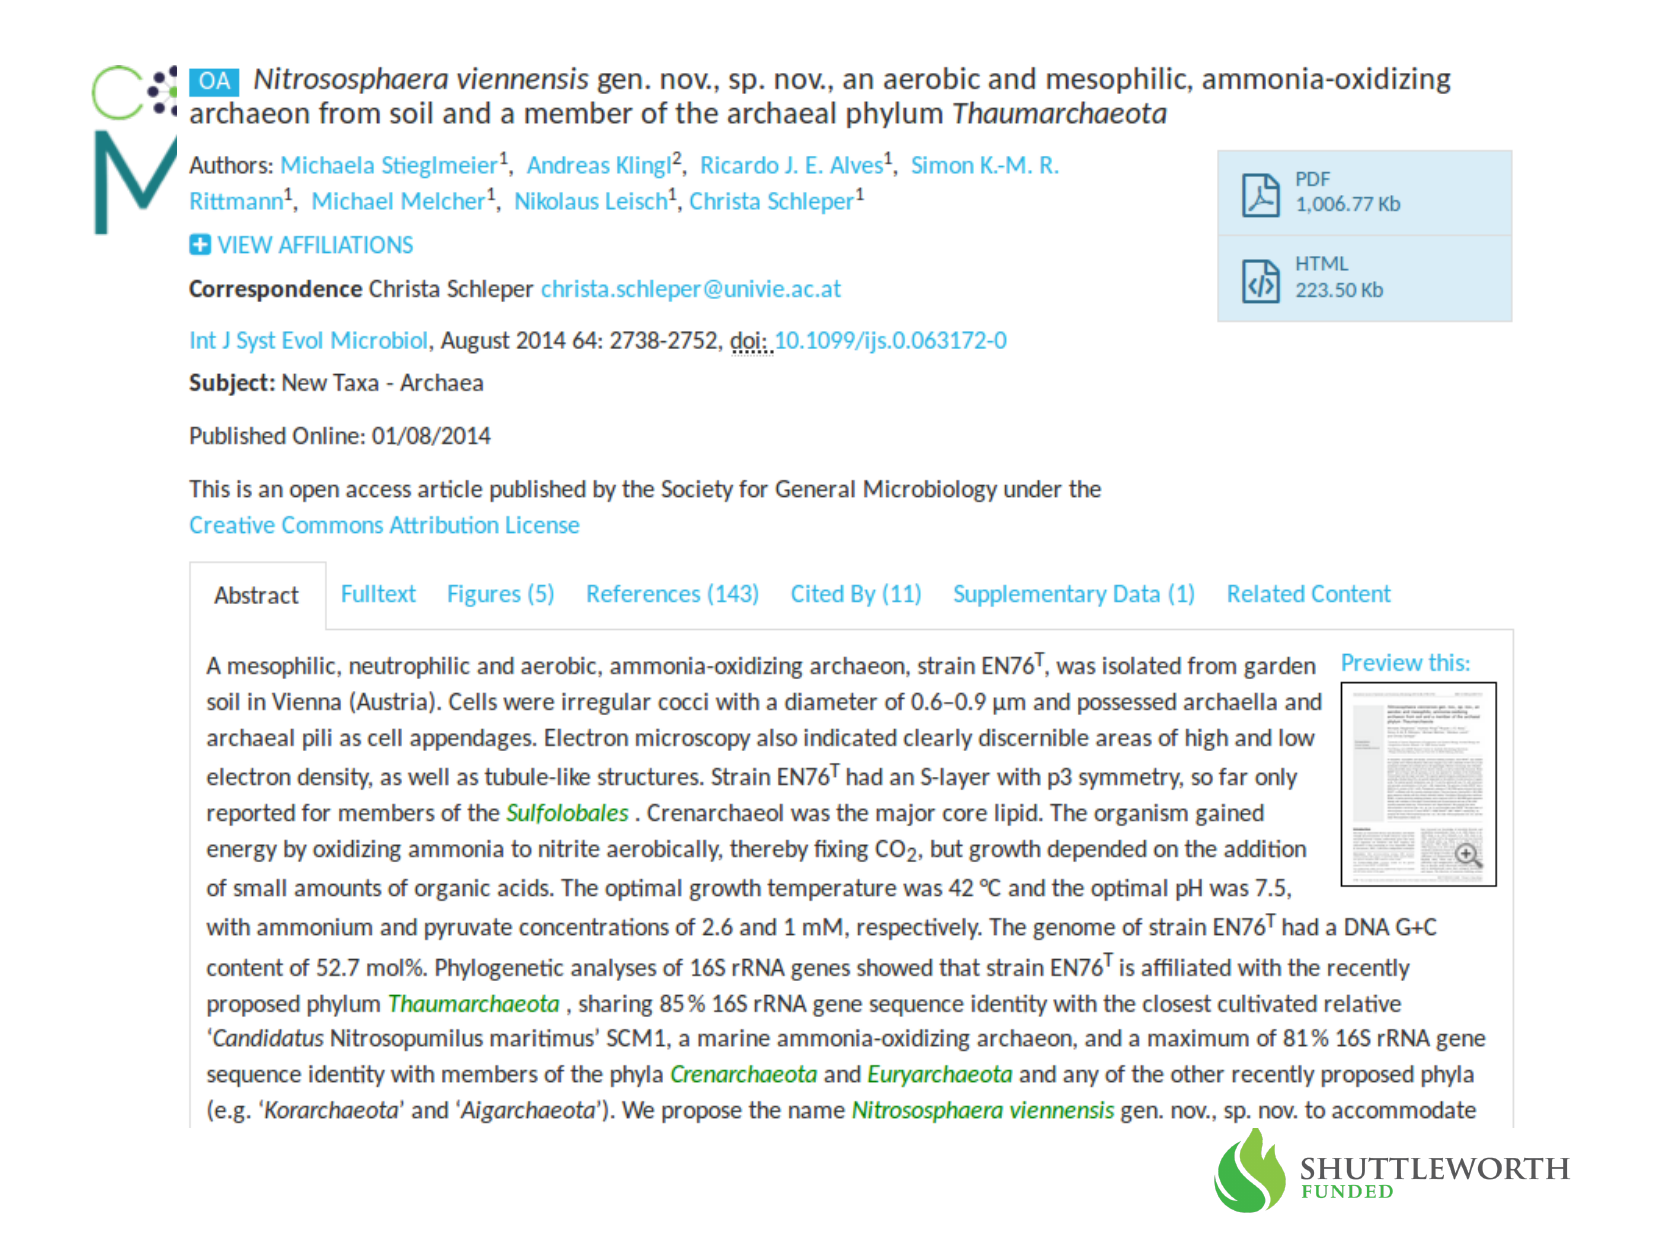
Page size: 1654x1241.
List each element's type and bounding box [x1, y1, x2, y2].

picture [91, 58, 1581, 1222]
